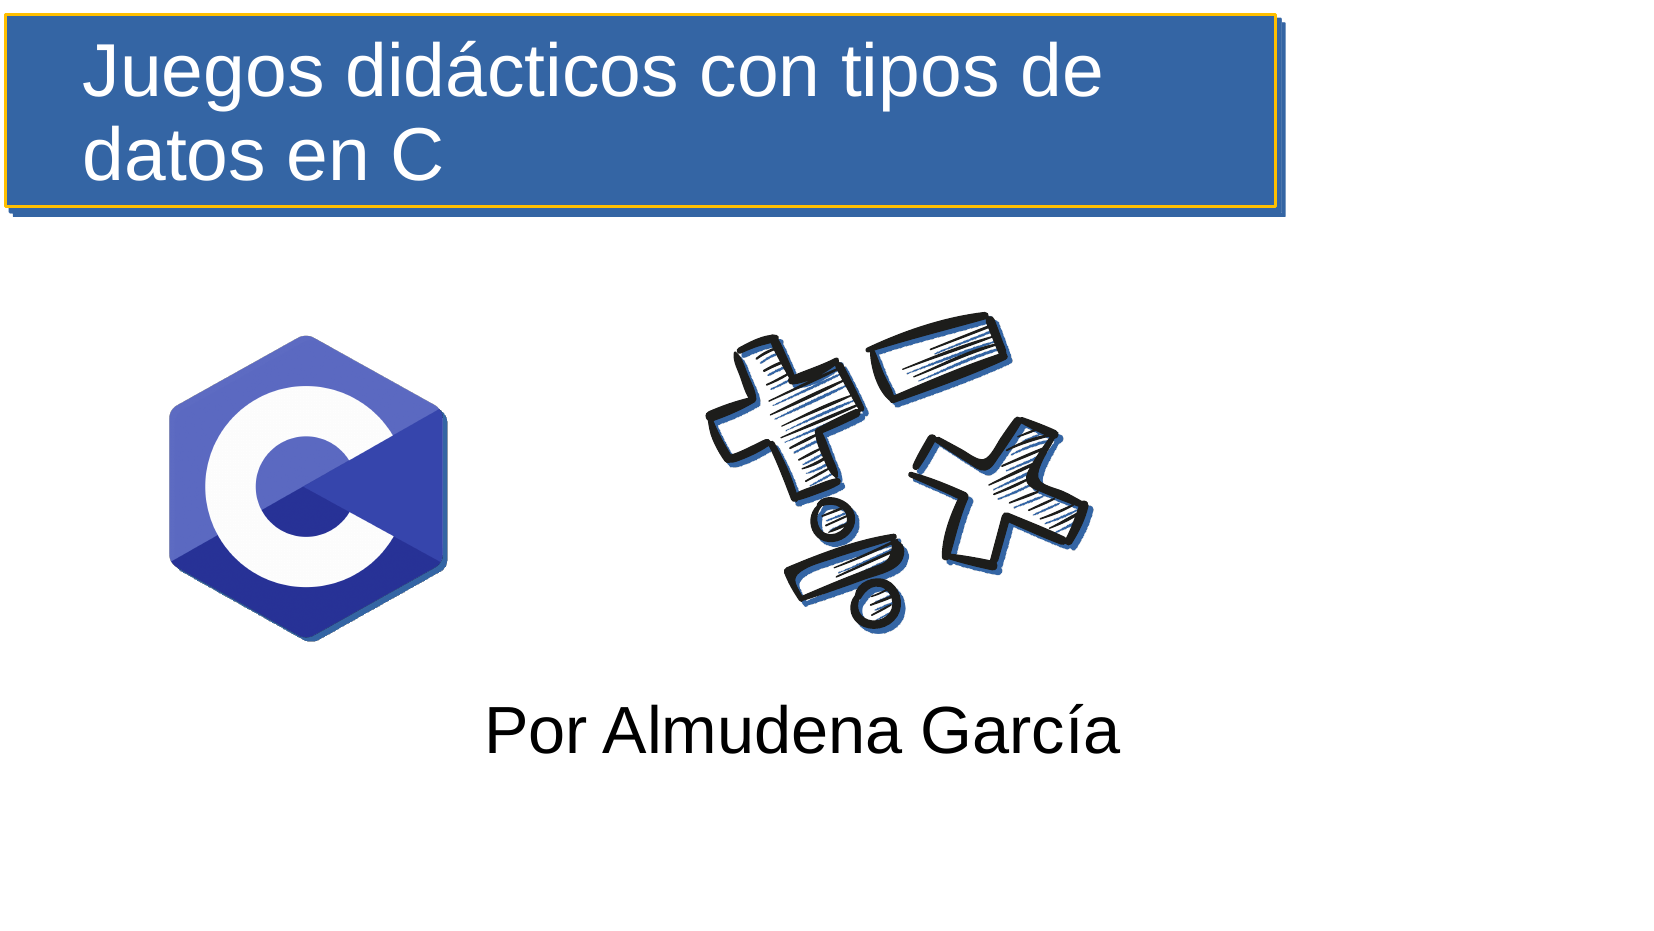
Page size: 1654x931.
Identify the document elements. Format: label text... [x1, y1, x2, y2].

title Juegos didácticos con tipos de datos en C [82, 28, 1235, 197]
picture [681, 242, 1106, 666]
picture [90, 271, 522, 702]
subtitle Por Almudena García [73, 634, 1551, 827]
